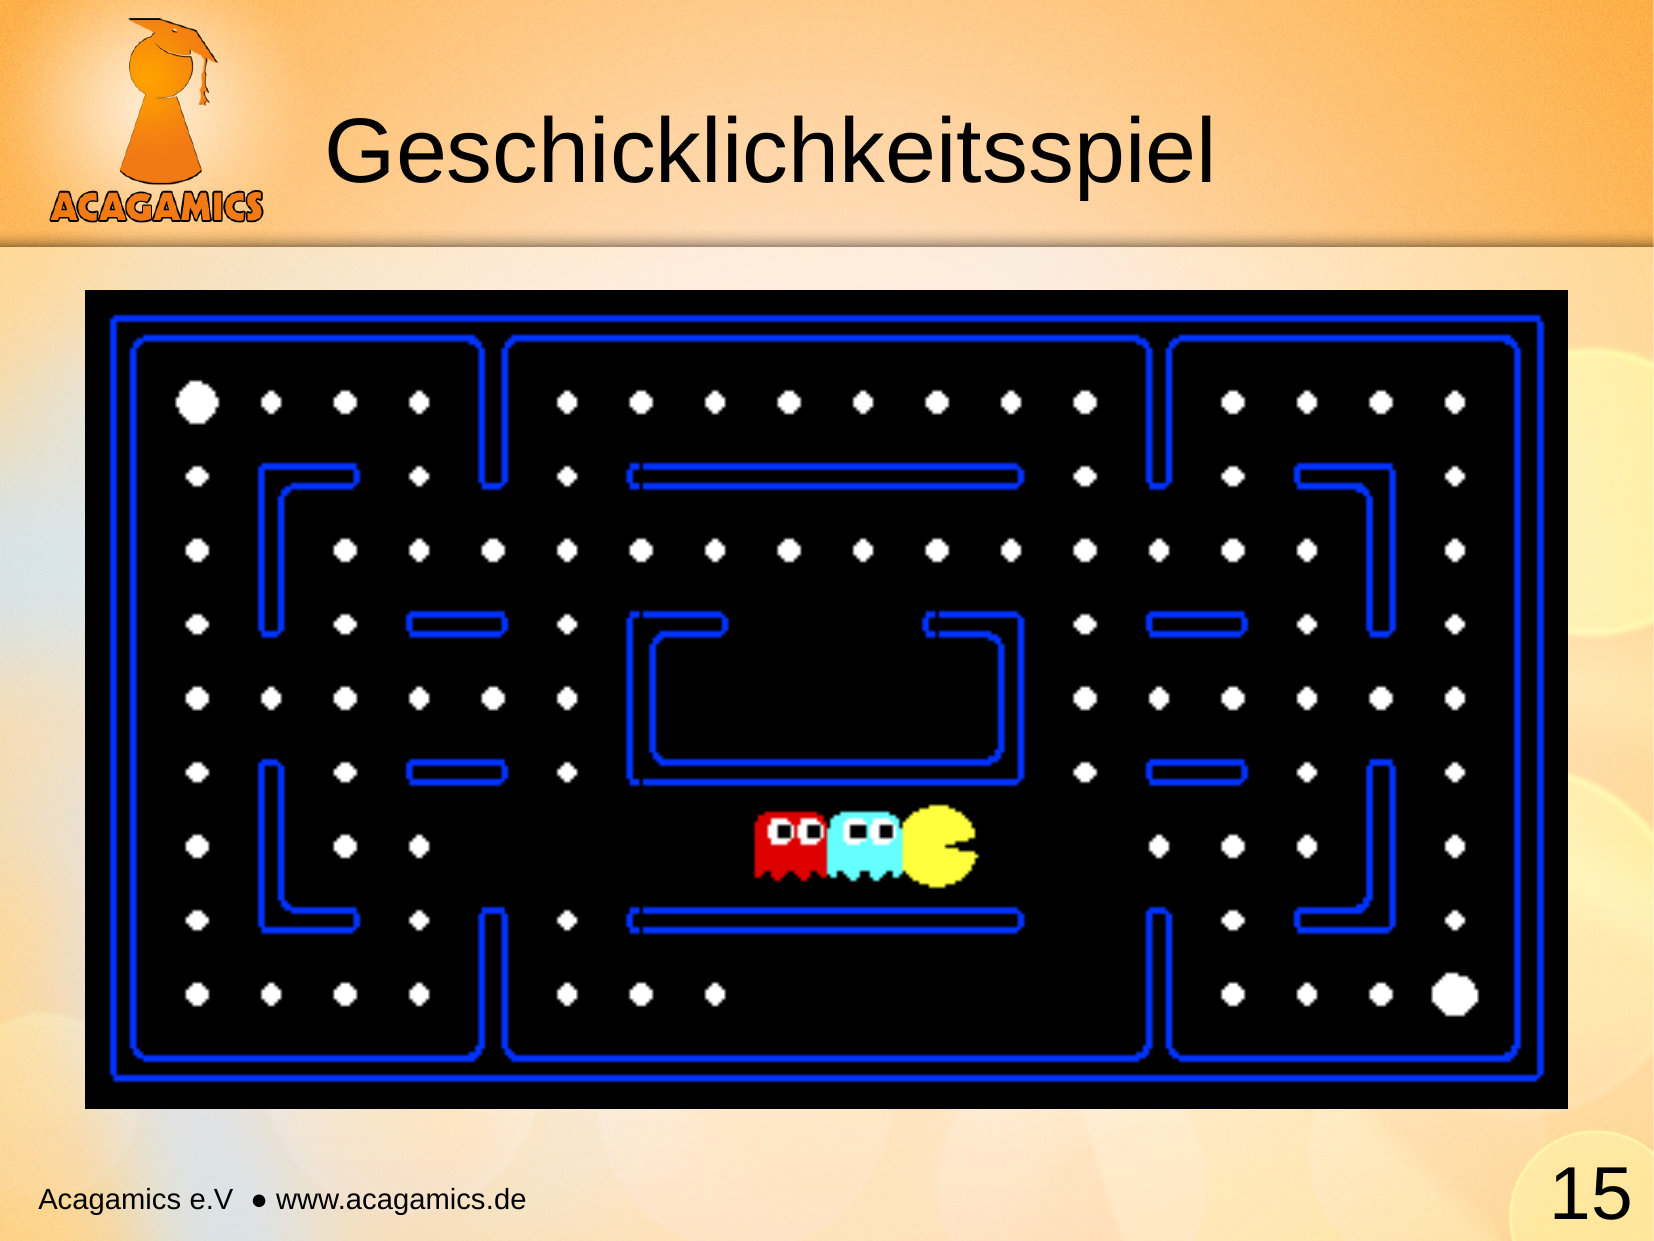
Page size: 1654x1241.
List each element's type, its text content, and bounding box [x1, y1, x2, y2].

text_box [1517, 1151, 1654, 1241]
title Geschicklichkeitsspiel [324, 76, 1571, 216]
picture [85, 290, 1568, 1109]
